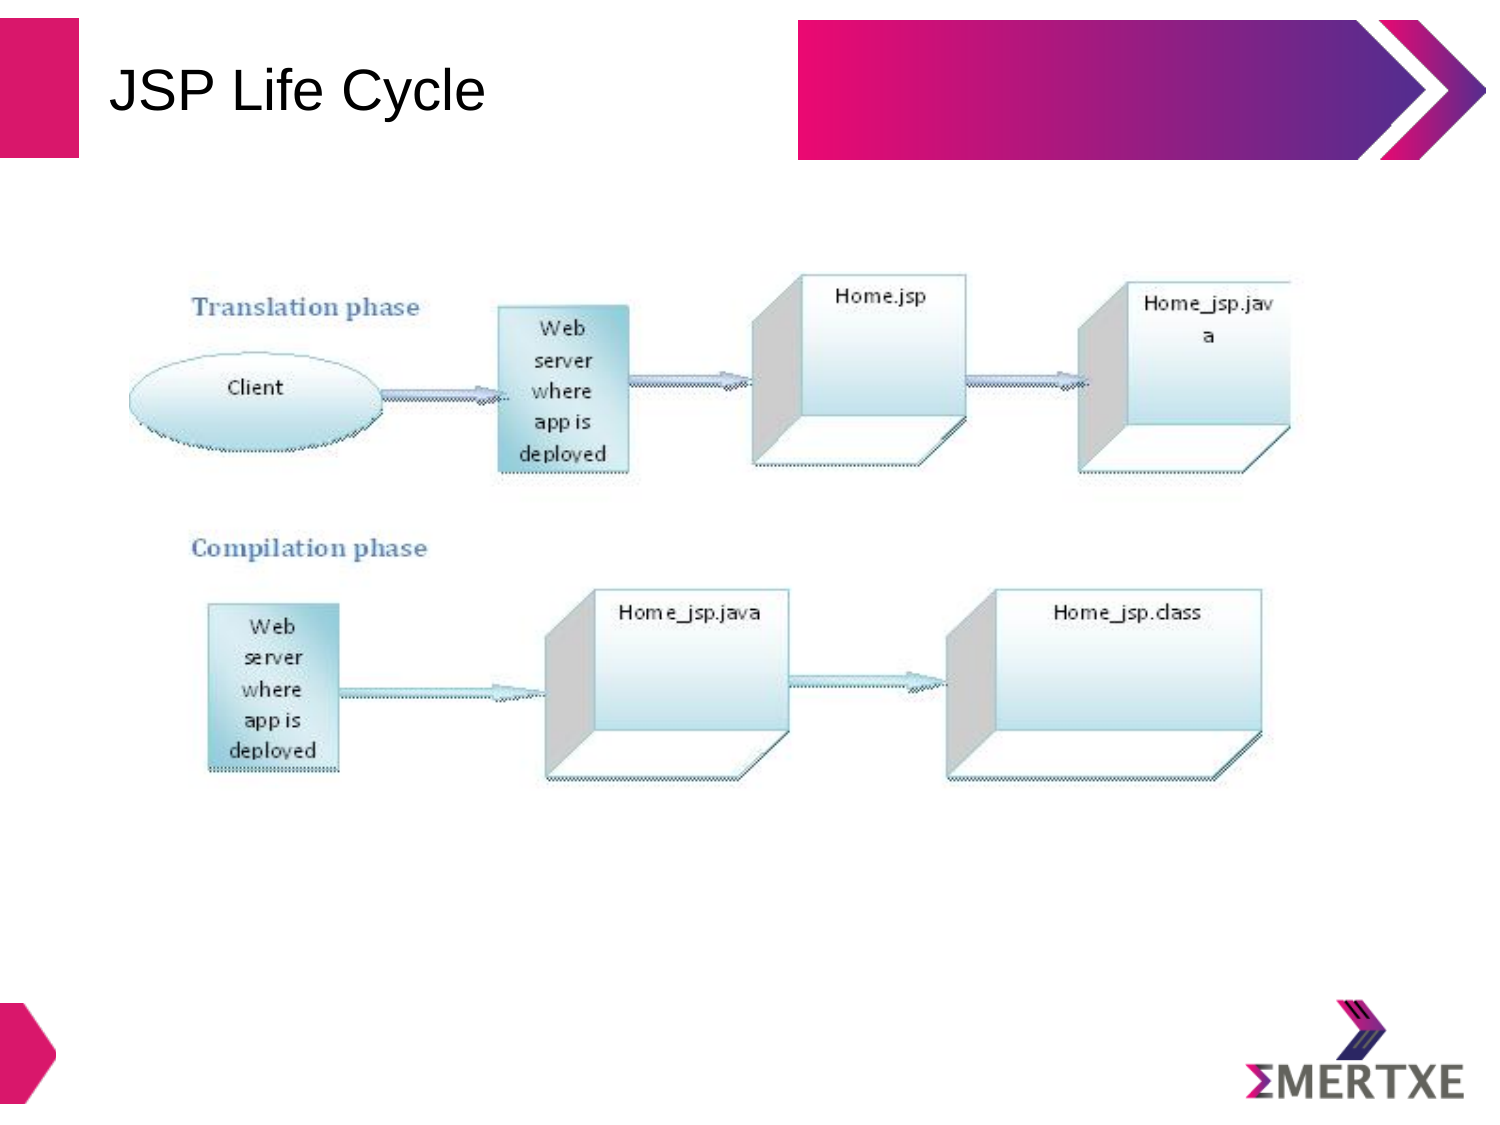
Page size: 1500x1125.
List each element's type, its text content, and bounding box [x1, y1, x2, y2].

picture [1245, 996, 1465, 1099]
picture [129, 271, 1323, 823]
text_box JSP Life Cycle [94, 49, 721, 130]
picture [798, 20, 1486, 160]
